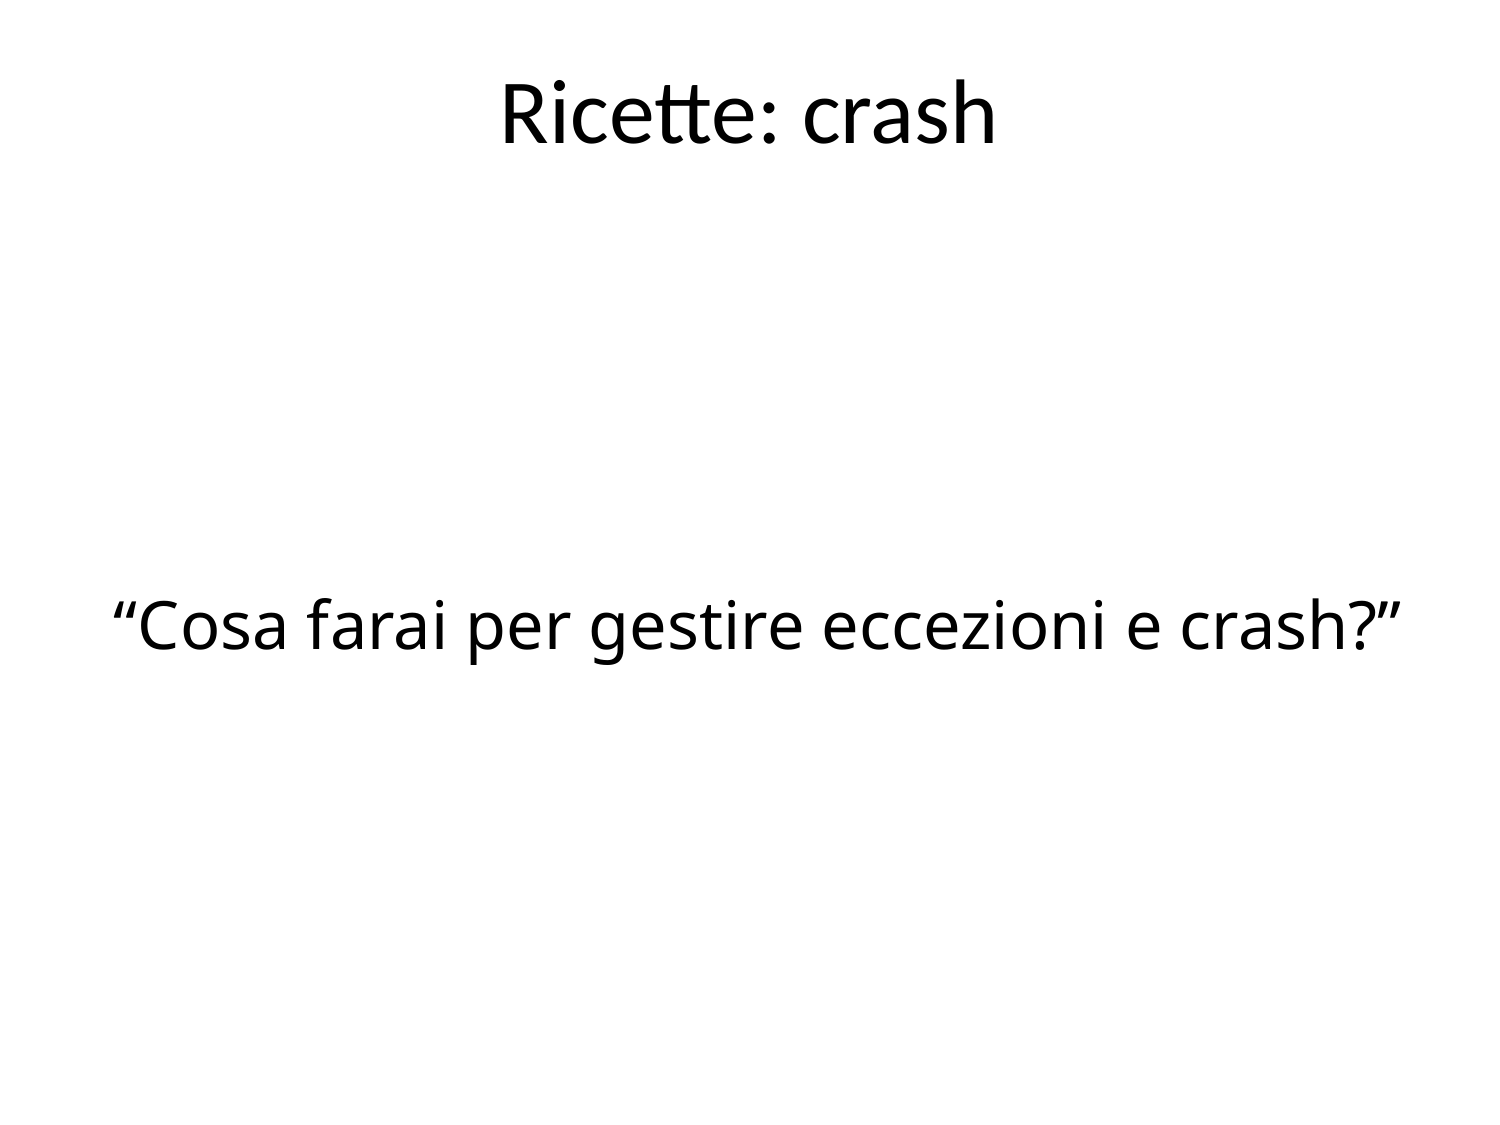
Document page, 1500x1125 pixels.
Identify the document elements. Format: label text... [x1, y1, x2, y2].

title Ricette: crash [74, 44, 1425, 233]
list “Cosa farai per gestire eccezioni e crash?” [74, 247, 1425, 990]
